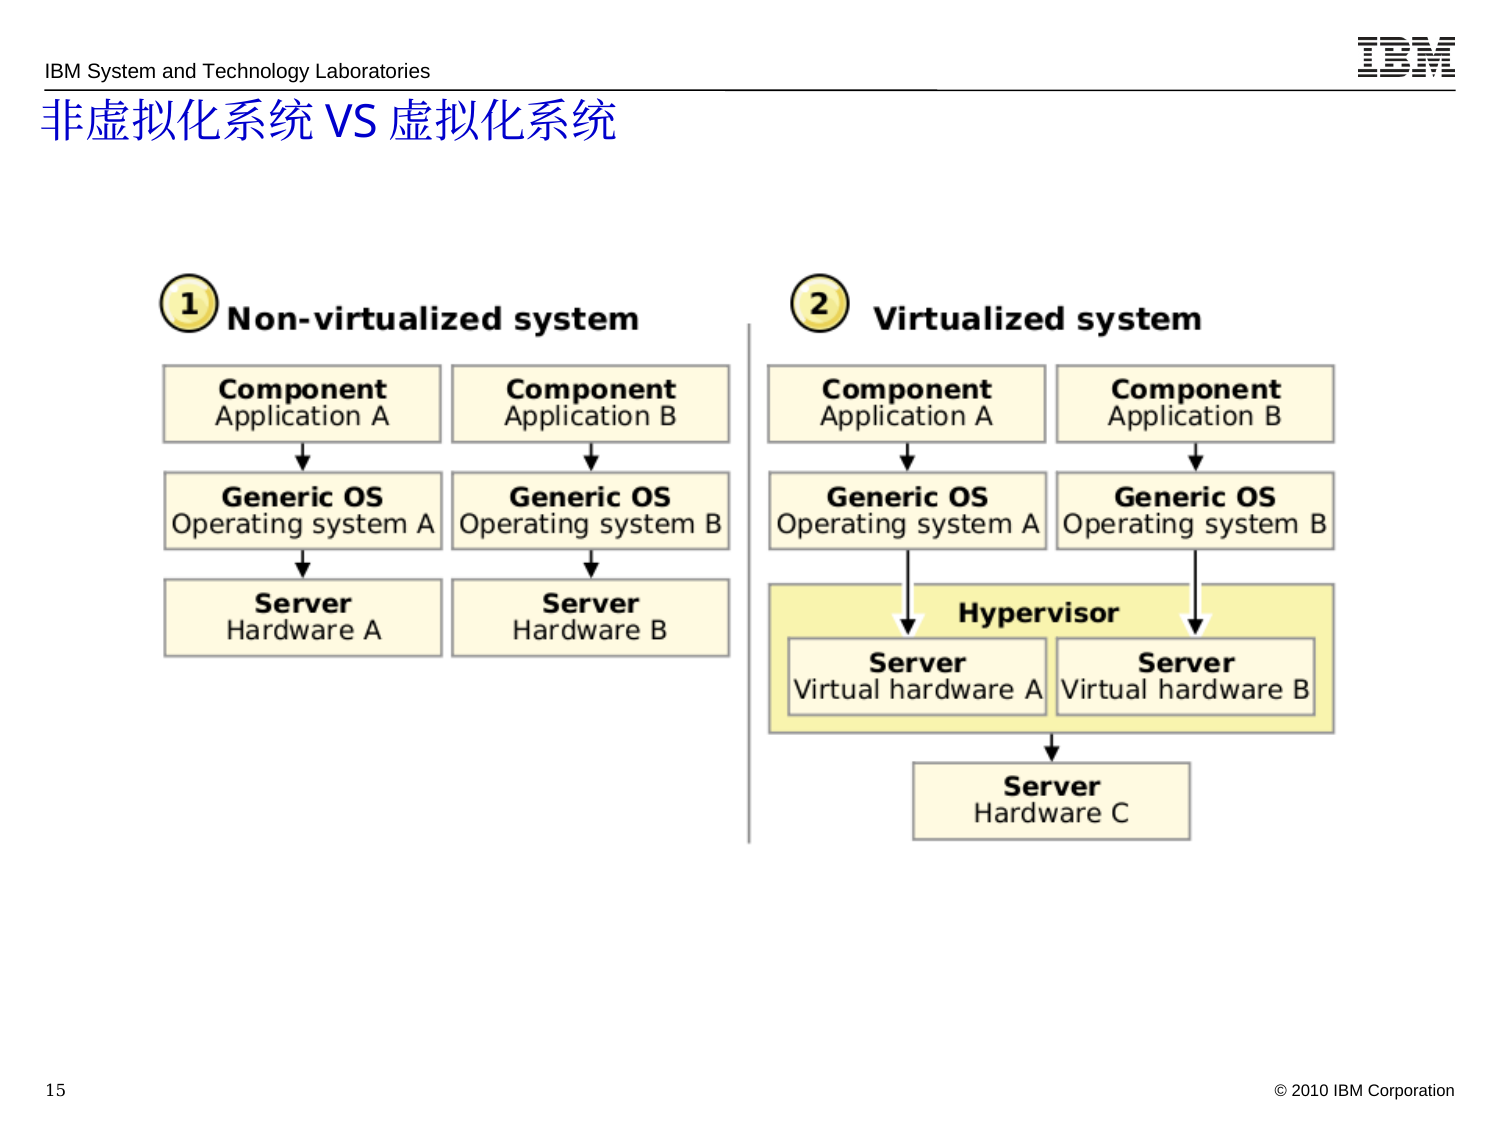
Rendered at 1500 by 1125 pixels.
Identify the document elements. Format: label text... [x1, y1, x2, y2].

title 非虚拟化系统VS虚拟化系统 [24, 90, 1446, 193]
picture [1358, 37, 1455, 77]
picture [148, 255, 1355, 871]
text_box <number> [29, 1072, 85, 1108]
